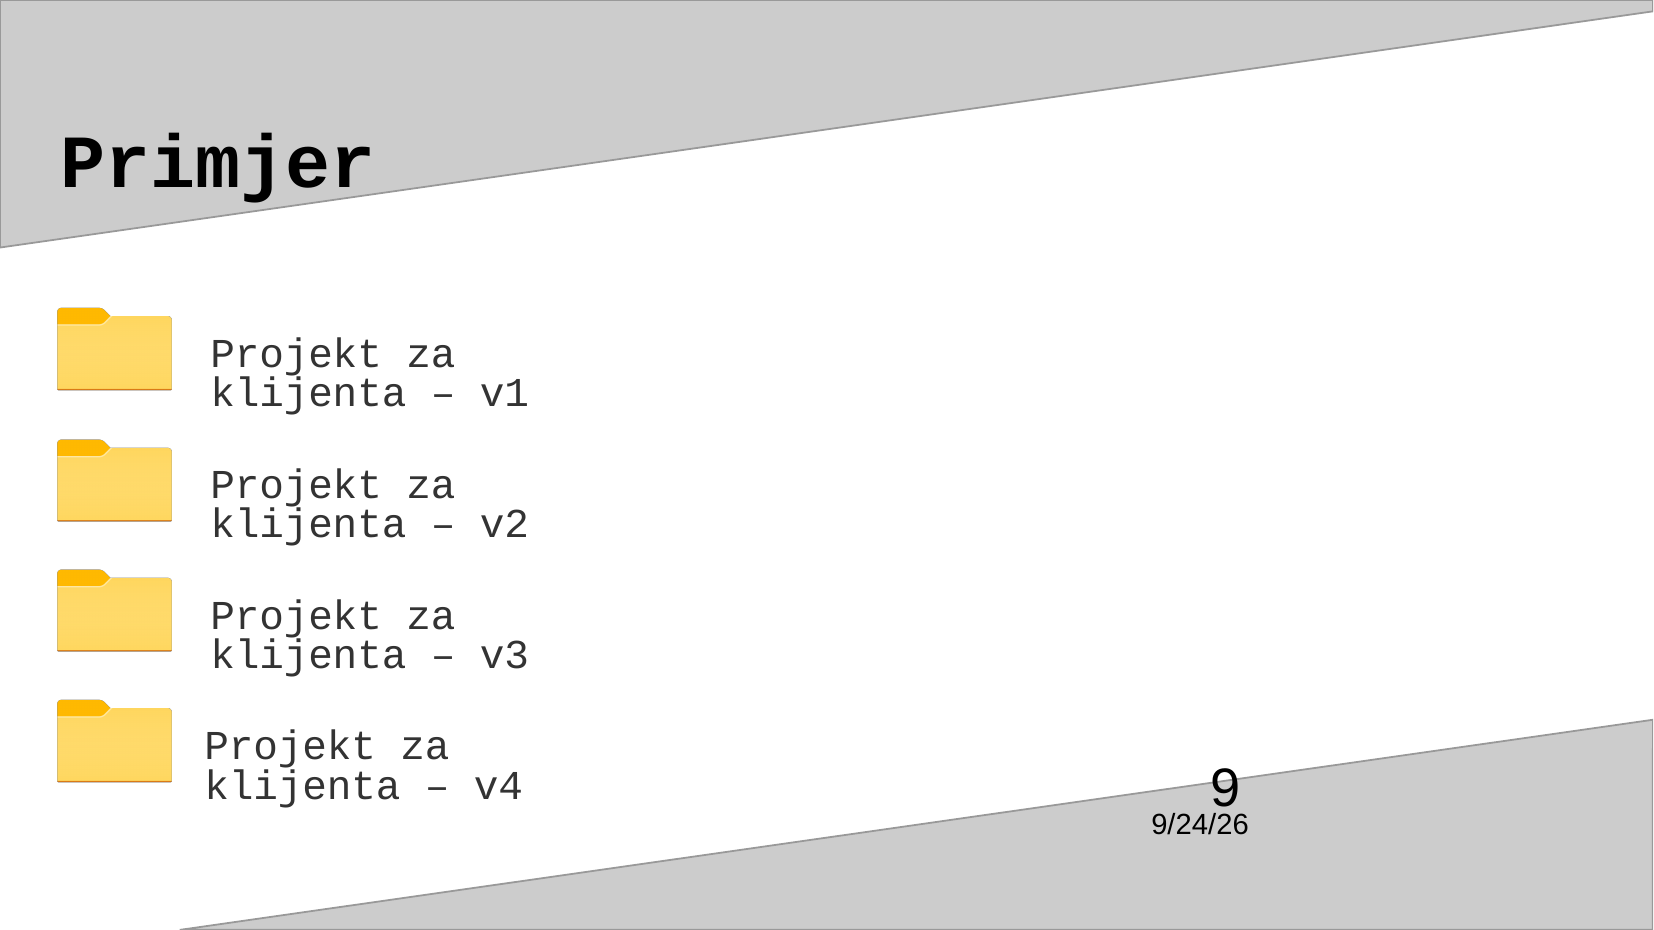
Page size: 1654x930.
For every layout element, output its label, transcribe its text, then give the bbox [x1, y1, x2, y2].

text_box Projekt za klijenta – v2 [210, 467, 672, 546]
text_box [1210, 752, 1624, 817]
text_box Projekt za klijenta – v4 [204, 728, 666, 808]
picture [49, 283, 180, 807]
list Projekt za klijenta – v1 [210, 336, 672, 415]
text_box 7/1/2023 [1151, 805, 1624, 871]
text_box Projekt za klijenta – v3 [210, 597, 672, 677]
text_box Primjer [60, 112, 1538, 203]
